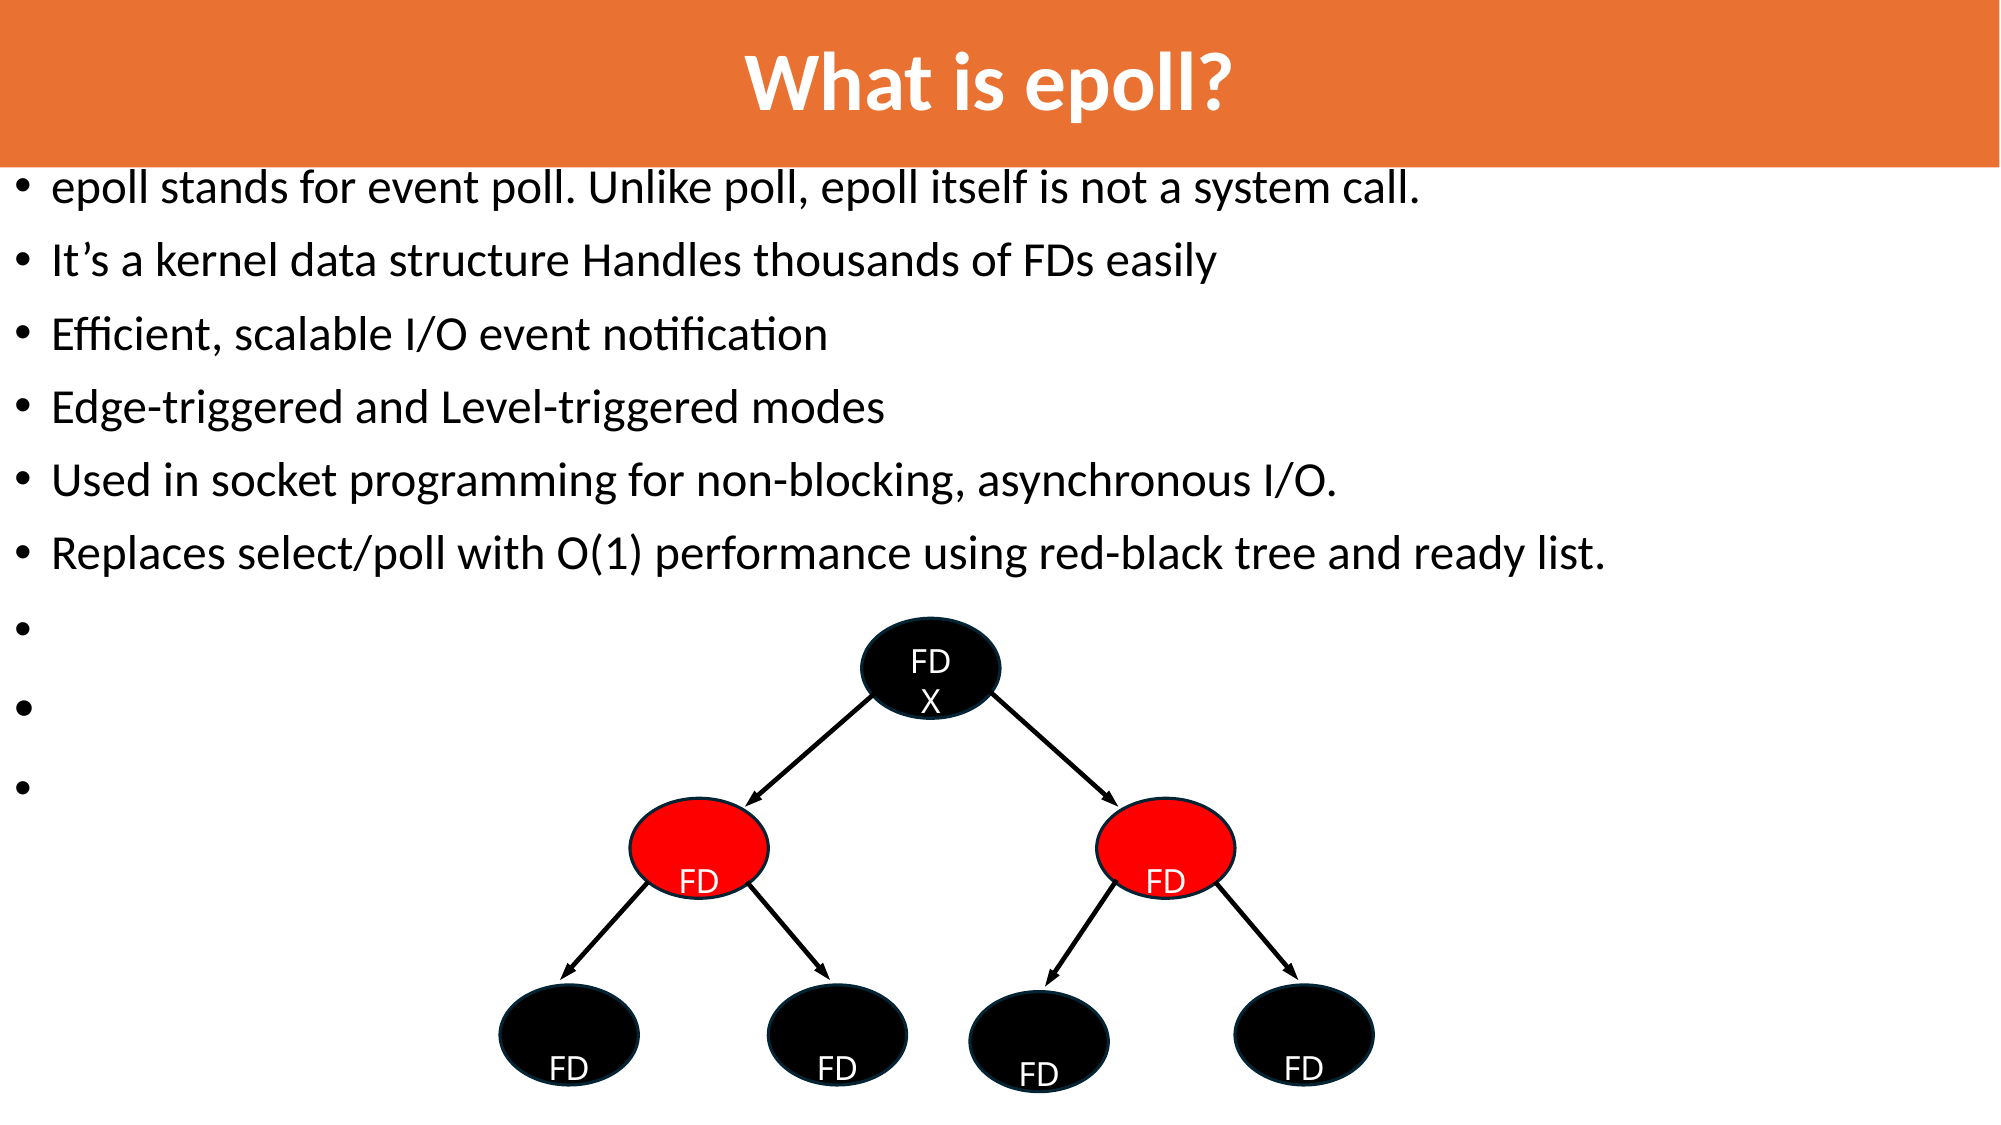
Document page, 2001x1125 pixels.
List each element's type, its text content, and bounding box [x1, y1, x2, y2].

text_box FD X [768, 984, 907, 1085]
text_box FD X [1235, 984, 1374, 1085]
list epoll stands for event poll. Unlike poll, epoll itself is not a system call. It’s a kernel data structure Handles thousands of FDs easily Efficient, scalable I/O event notification Edge-triggered and Level-triggered modes Used in socket programming for non-blocking, asynchronous I/O. Replaces select/poll with O(1) performance using red-black tree and ready list. [0, 153, 1863, 592]
text_box FD X [969, 991, 1109, 1092]
text_box FD X [630, 798, 769, 899]
title What is epoll? [0, 0, 2000, 168]
text_box FD X [861, 618, 1000, 719]
text_box FD X [500, 984, 639, 1085]
text_box FD X [1096, 798, 1235, 899]
